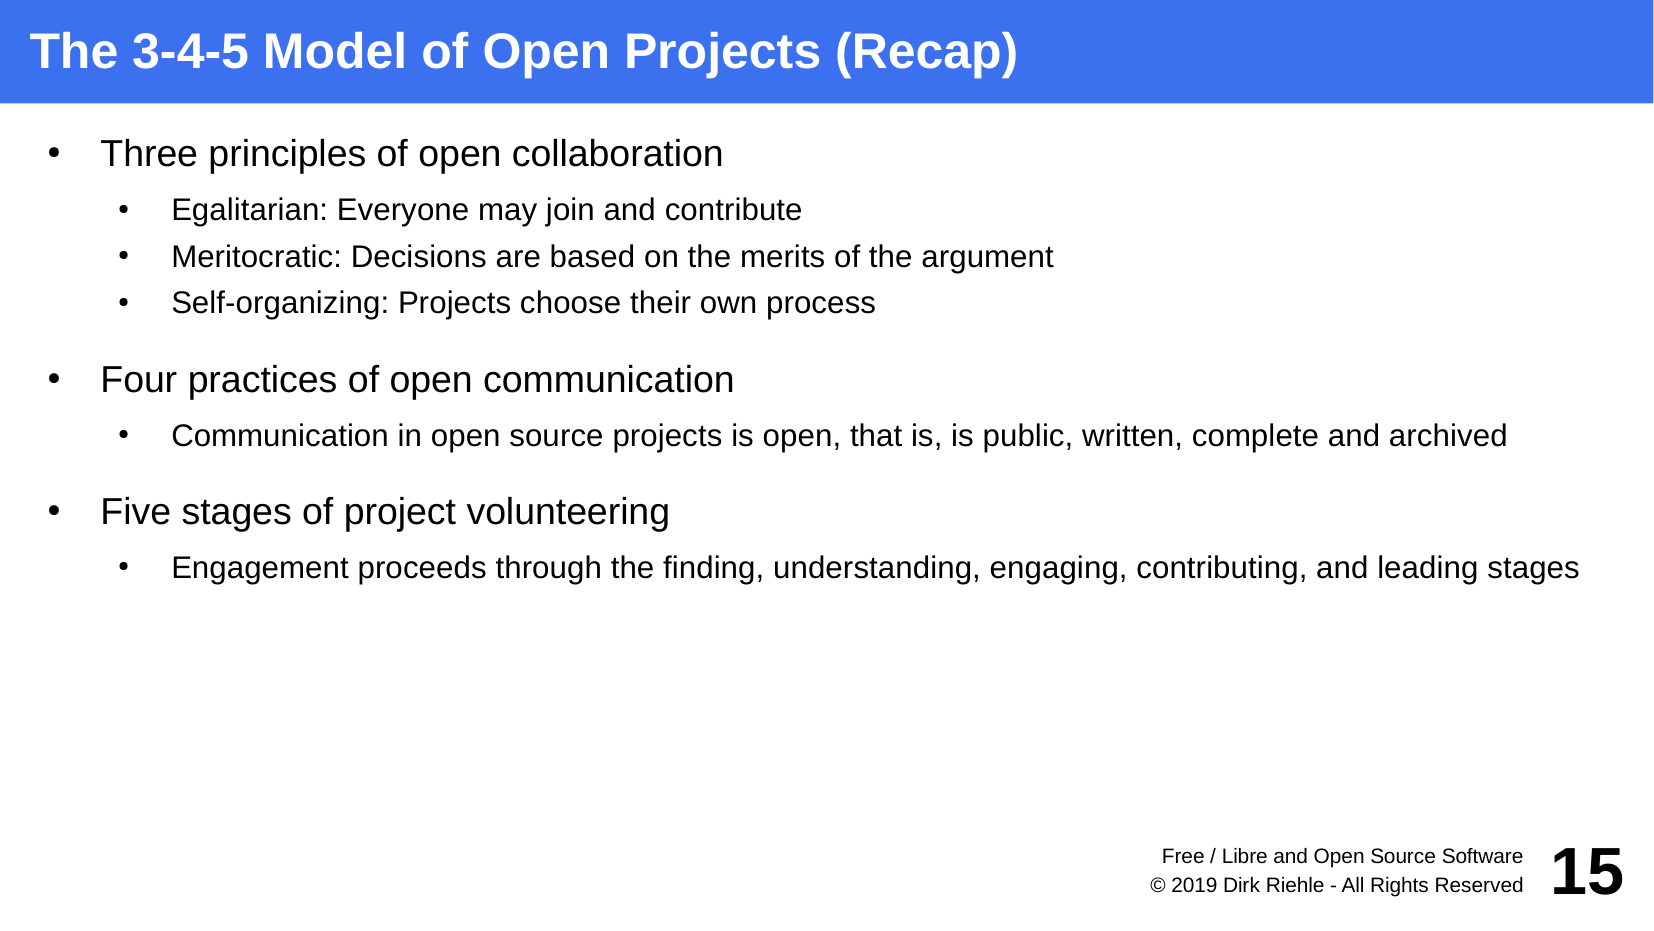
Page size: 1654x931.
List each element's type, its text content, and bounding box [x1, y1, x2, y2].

title The 3-4-5 Model of Open Projects (Recap) [0, 0, 1654, 104]
list Three principles of open collaboration Egalitarian: Everyone may join and contribute Meritocratic: Decisions are based on the merits of the argument Self-organizing: Projects choose their own process Four practices of open communication Communication in open source projects is open, that is, is public, written, complete and archived Five stages of project volunteering Engagement proceeds through the finding, understanding, engaging, contributing, and leading stages [29, 132, 1625, 813]
